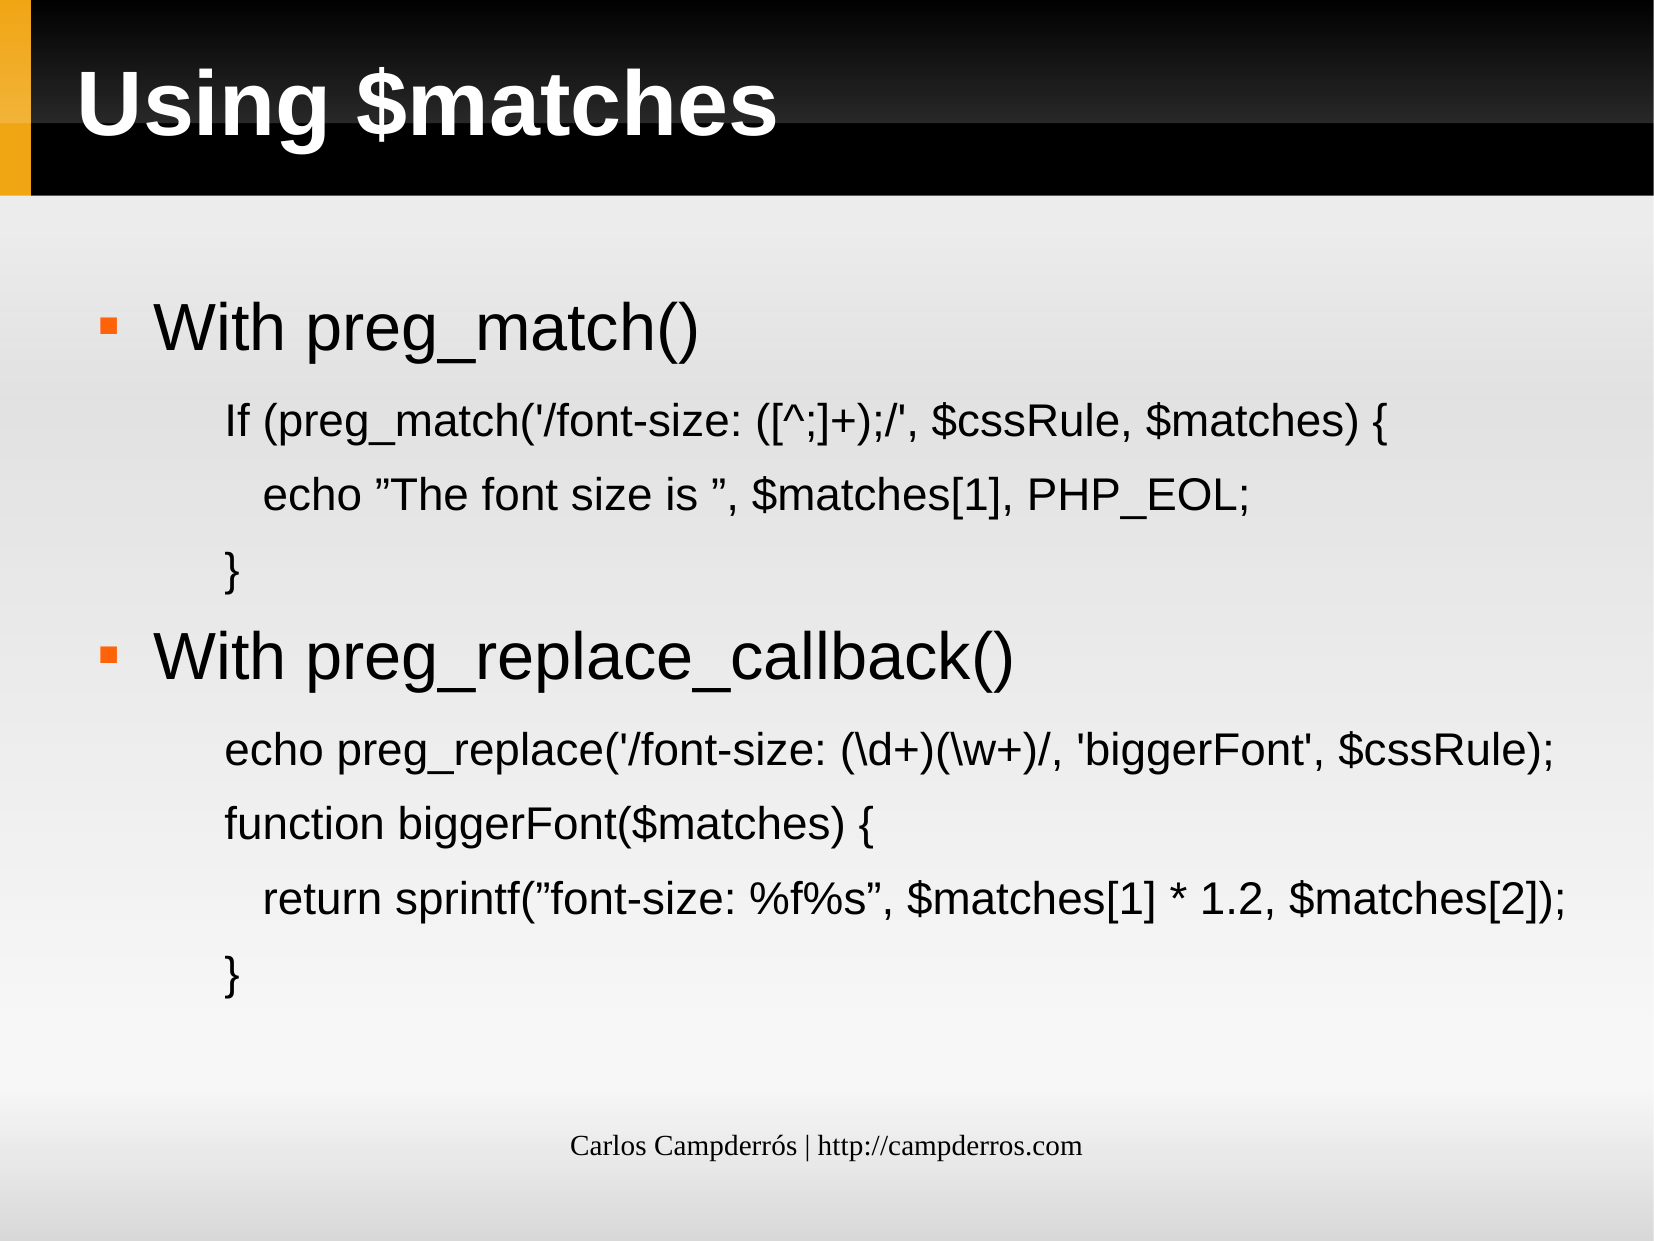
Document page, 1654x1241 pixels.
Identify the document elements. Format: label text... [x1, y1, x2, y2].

list With preg_match() If (preg_match('/font-size: ([^;]+);/', $cssRule, $matches) { echo ”The font size is ”, $matches[1], PHP_EOL; } With preg_replace_callback() echo preg_replace('/font-size: (\d+)(\w+)/, 'biggerFont', $cssRule); function biggerFont($matches) { return sprintf(”font-size: %f%s”, $matches[1] * 1.2, $matches[2]); } [82, 290, 1571, 1109]
picture [0, 0, 1654, 1241]
title Using $matches [76, 0, 1565, 208]
